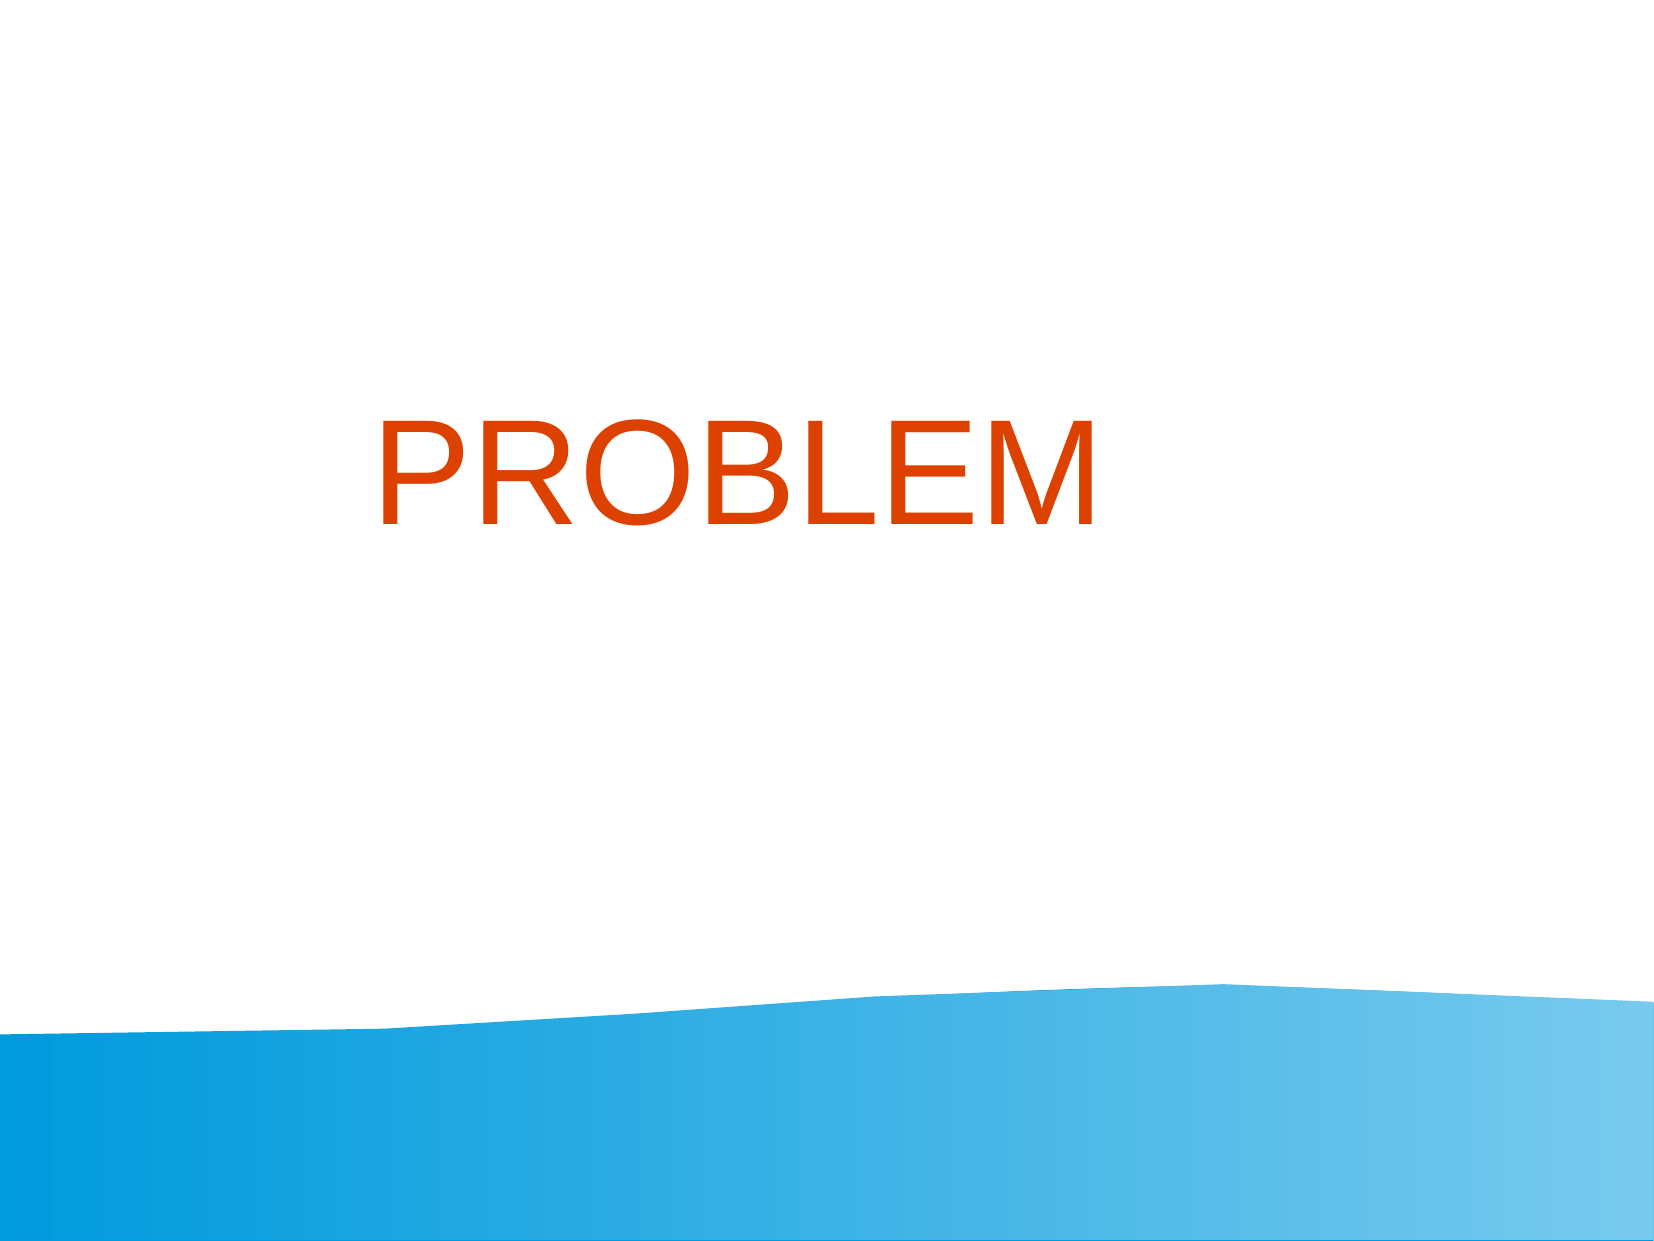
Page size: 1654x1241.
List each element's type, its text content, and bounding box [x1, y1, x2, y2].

title PROBLEM [0, 354, 1477, 591]
